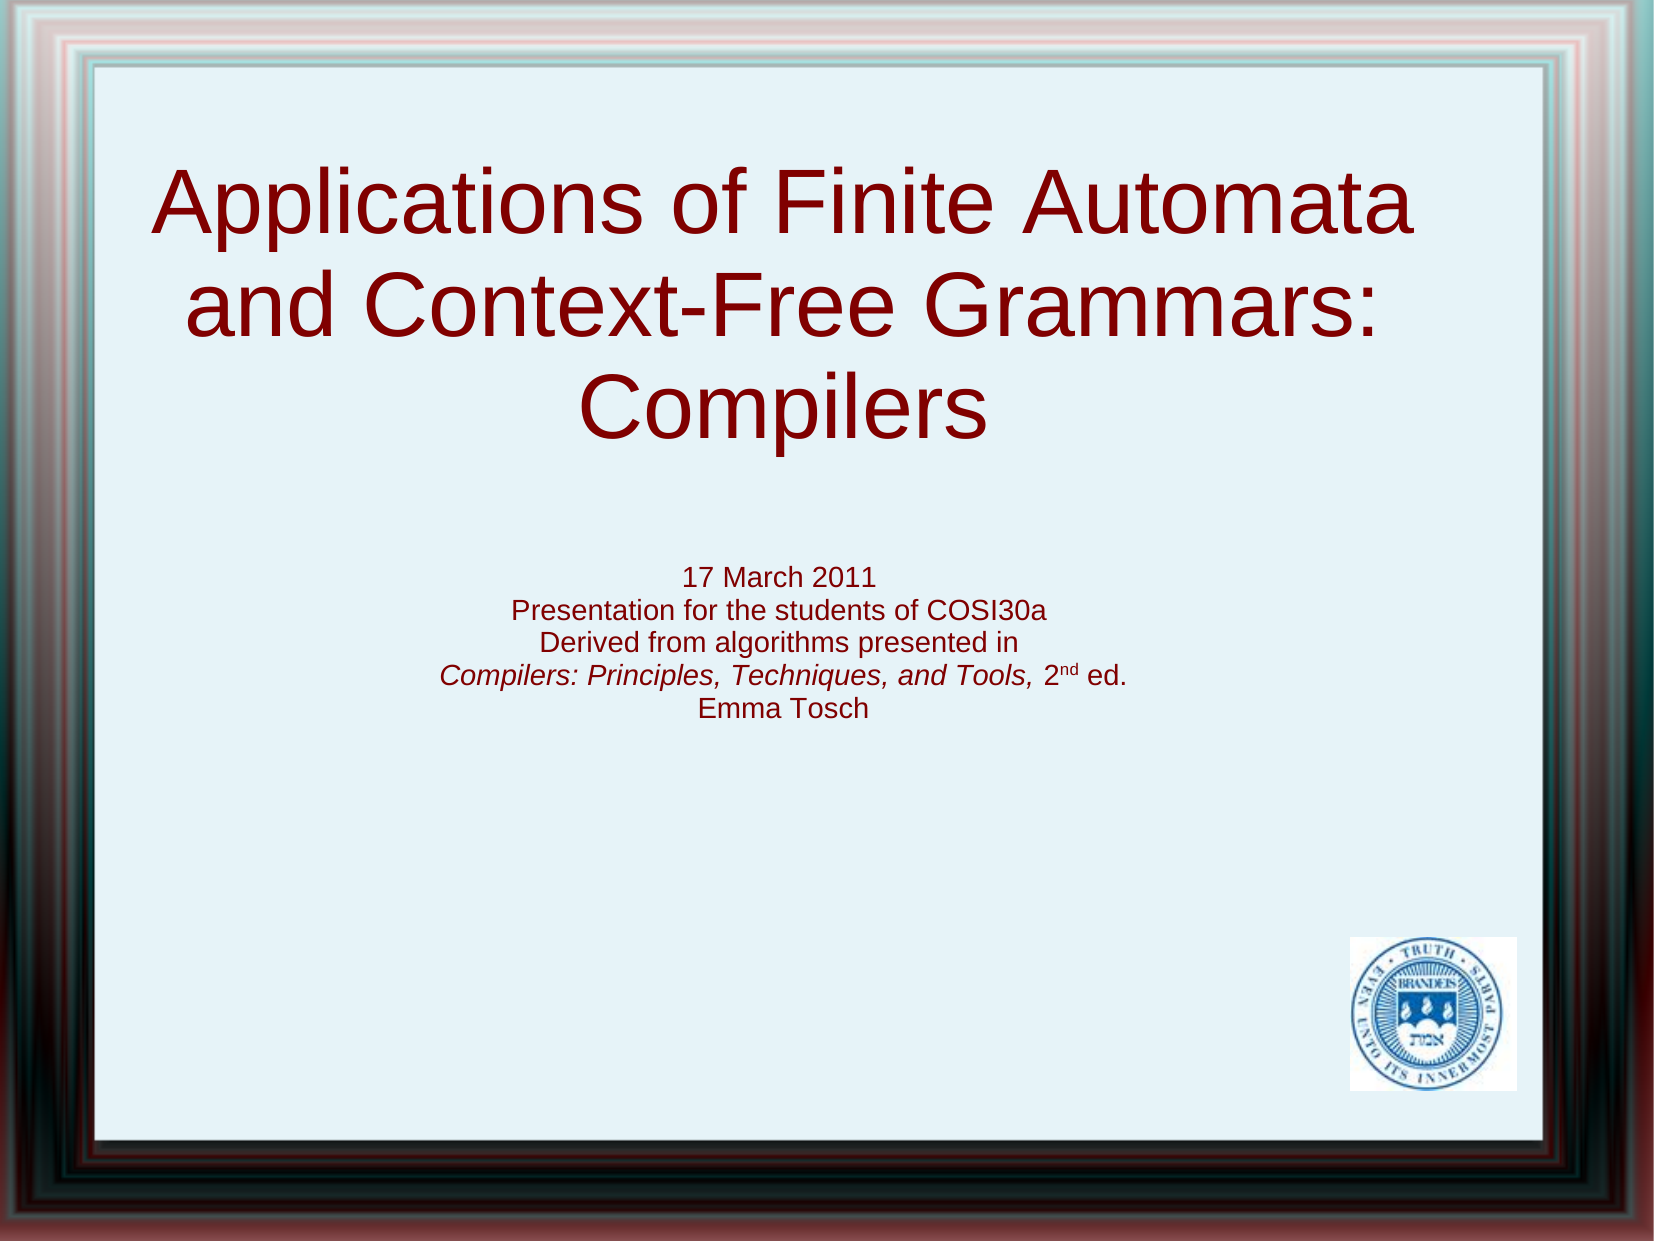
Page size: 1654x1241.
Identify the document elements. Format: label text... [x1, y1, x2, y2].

picture [0, 0, 1654, 1241]
title Applications of Finite Automata and Context-Free Grammars: Compilers 17 March 2011 Presentation for the students of COSI30a Derived from algorithms presented in Compilers: Principles, Techniques, and Tools, 2nd ed. Emma Tosch [75, 150, 1493, 1033]
